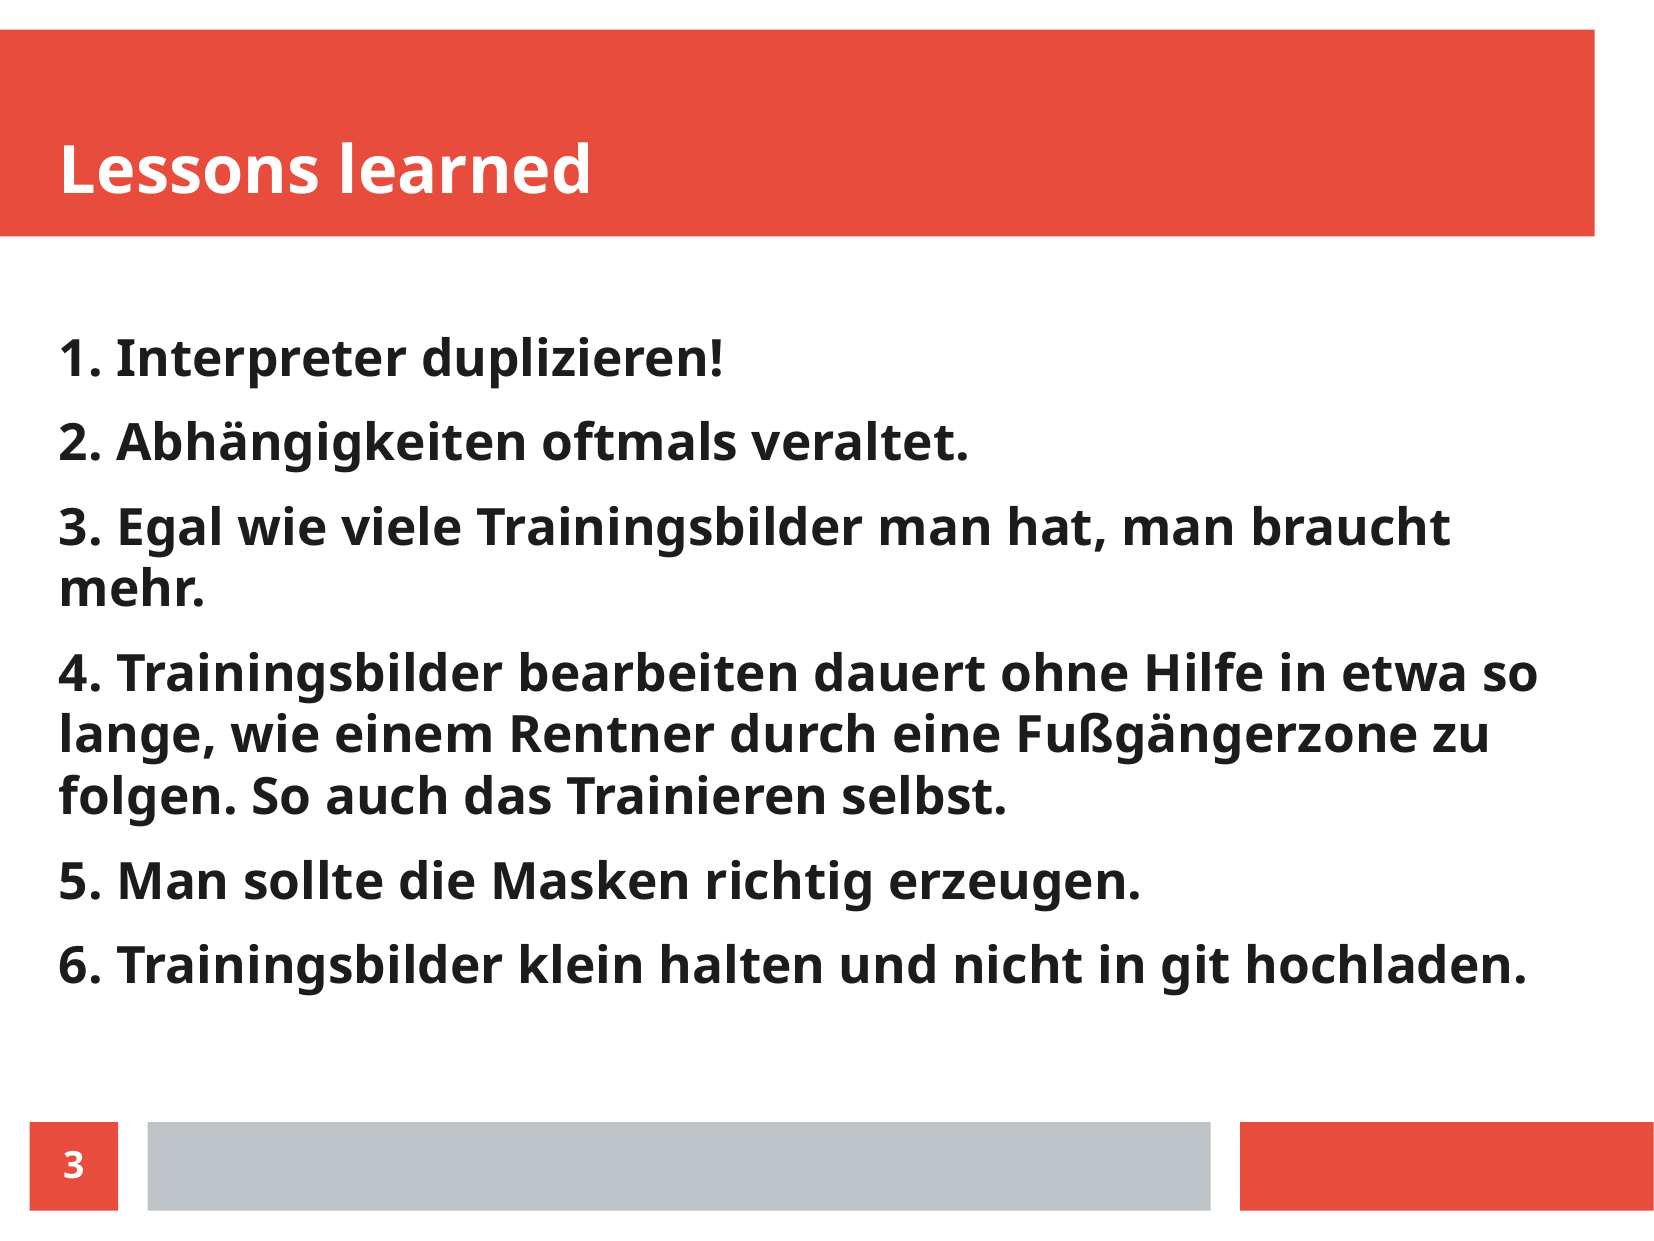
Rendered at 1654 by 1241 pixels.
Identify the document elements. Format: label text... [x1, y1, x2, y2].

title Lessons learned [59, 59, 1595, 207]
list 1. Interpreter duplizieren! 2. Abhängigkeiten oftmals veraltet. 3. Egal wie viele Trainingsbilder man hat, man braucht mehr. 4. Trainingsbilder bearbeiten dauert ohne Hilfe in etwa so lange, wie einem Rentner durch eine Fußgängerzone zu folgen. So auch das Trainieren selbst. 5. Man sollte die Masken richtig erzeugen. 6. Trainingsbilder klein halten und nicht in git hochladen. [59, 324, 1565, 1093]
text_box [29, 1122, 119, 1211]
